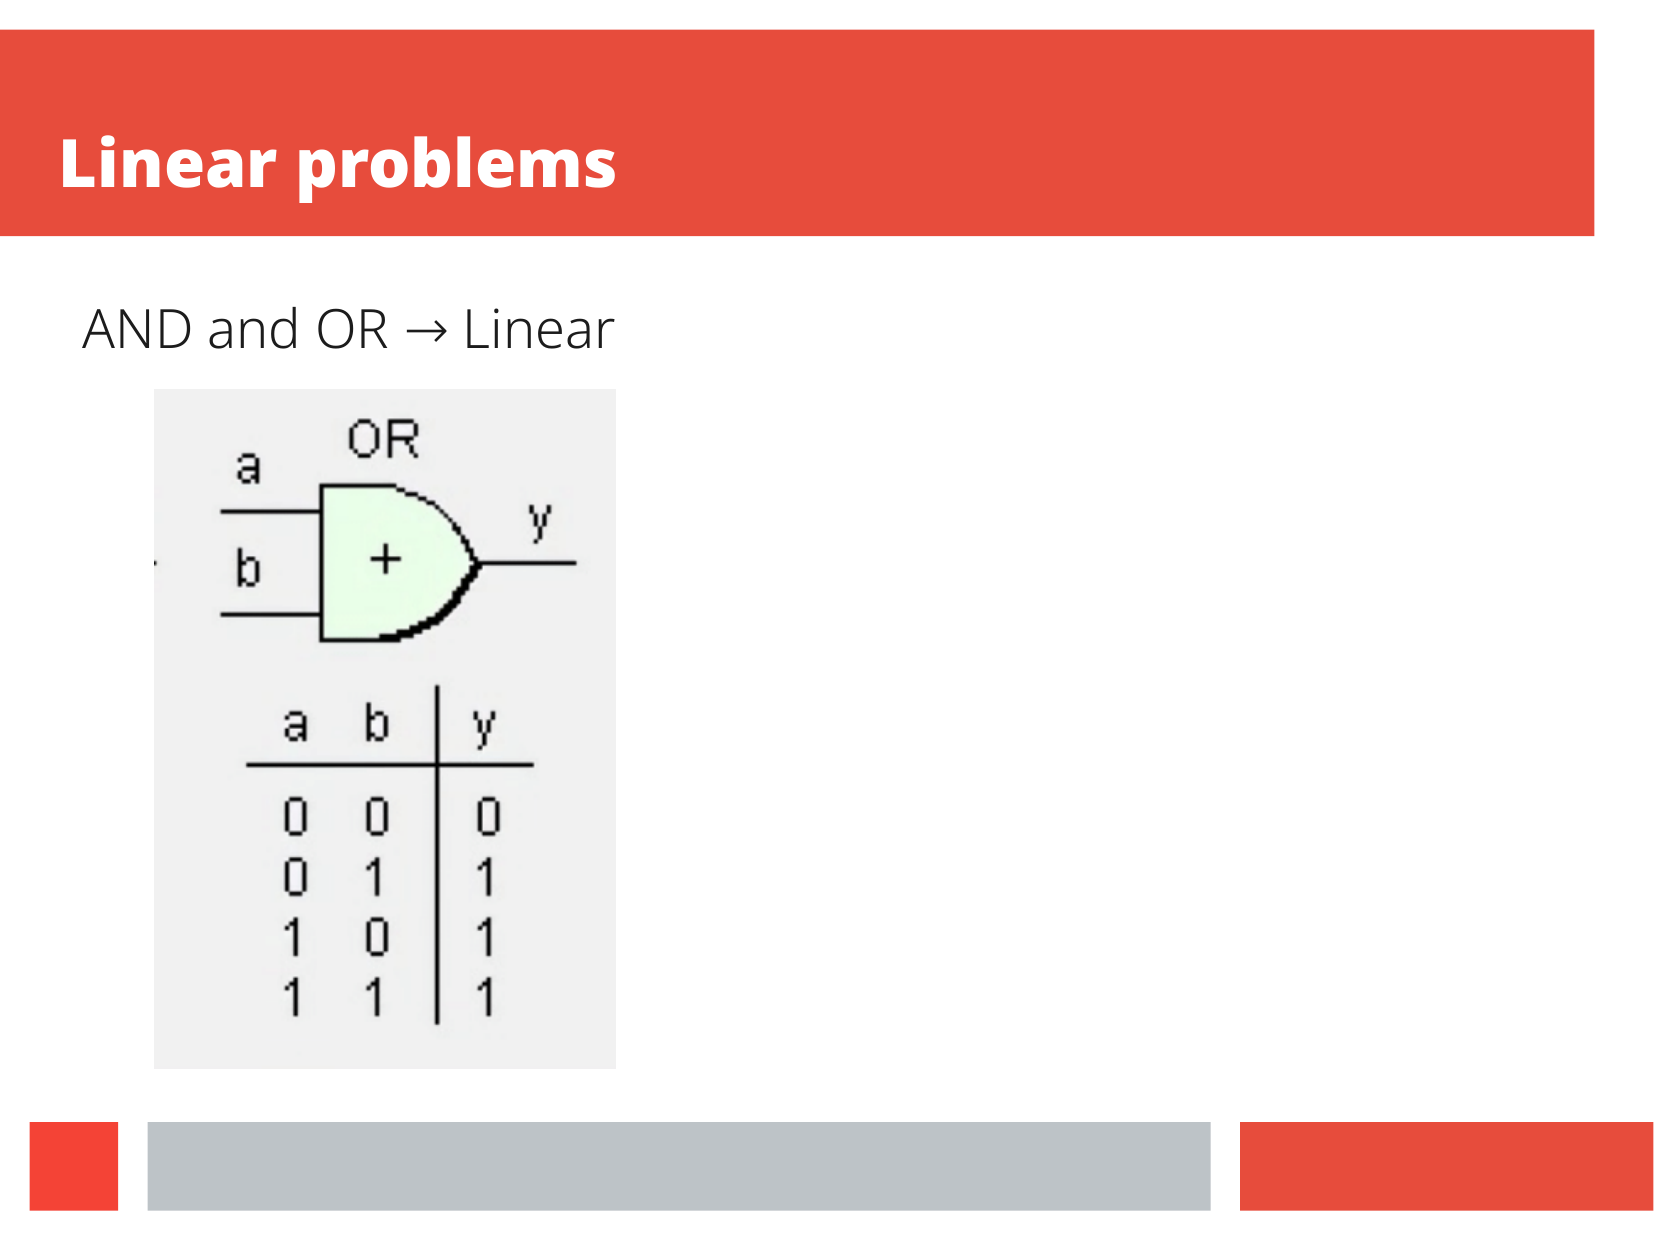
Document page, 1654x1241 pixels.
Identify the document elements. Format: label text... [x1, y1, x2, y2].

title Linear problems [59, 59, 1595, 207]
subtitle AND and OR → Linear [82, 290, 1571, 1010]
picture [154, 389, 616, 1069]
